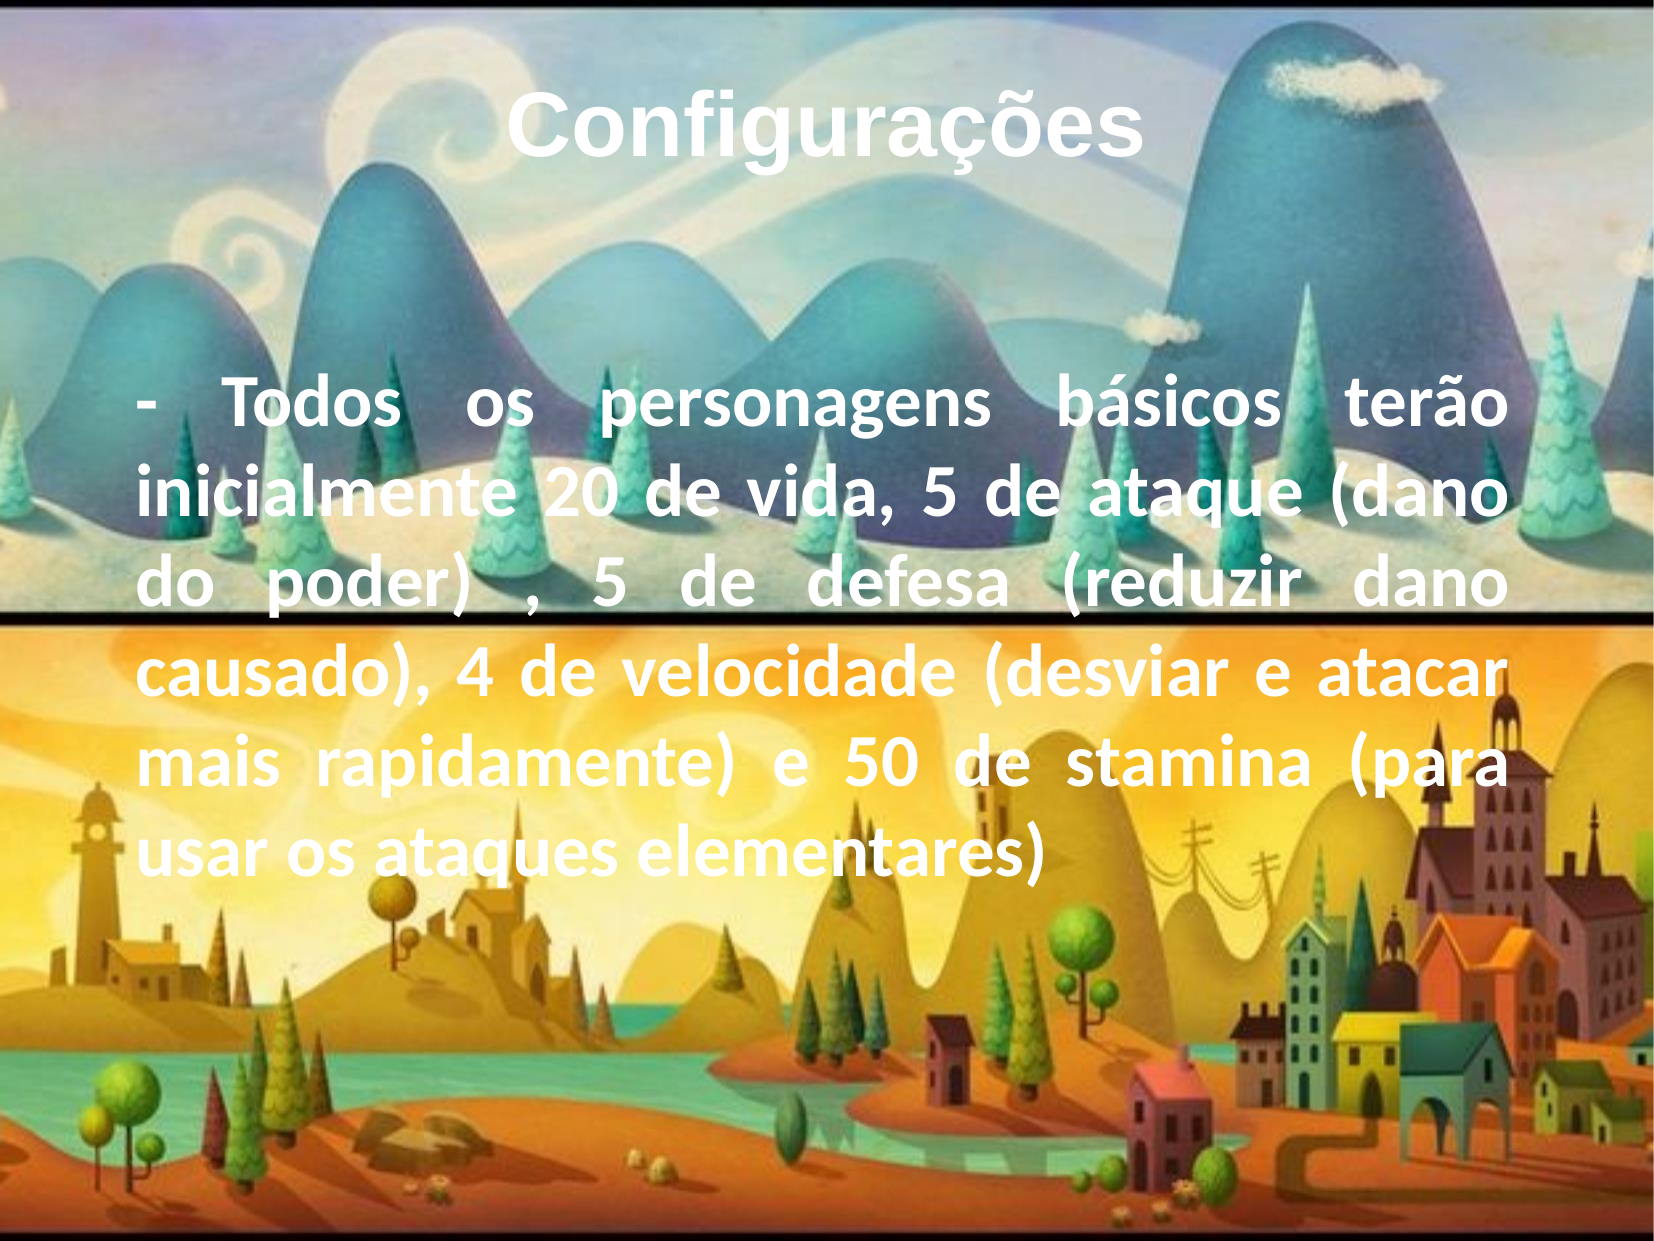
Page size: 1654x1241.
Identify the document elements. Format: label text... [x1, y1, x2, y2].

text_box - Todos os personagens básicos terão inicialmente 20 de vida, 5 de ataque (dano do poder) , 5 de defesa (reduzir dano causado), 4 de velocidade (desviar e atacar mais rapidamente) e 50 de stamina (para usar os ataques elementares) [120, 336, 1526, 900]
title Configurações [82, 49, 1571, 257]
picture [0, 0, 1654, 1241]
